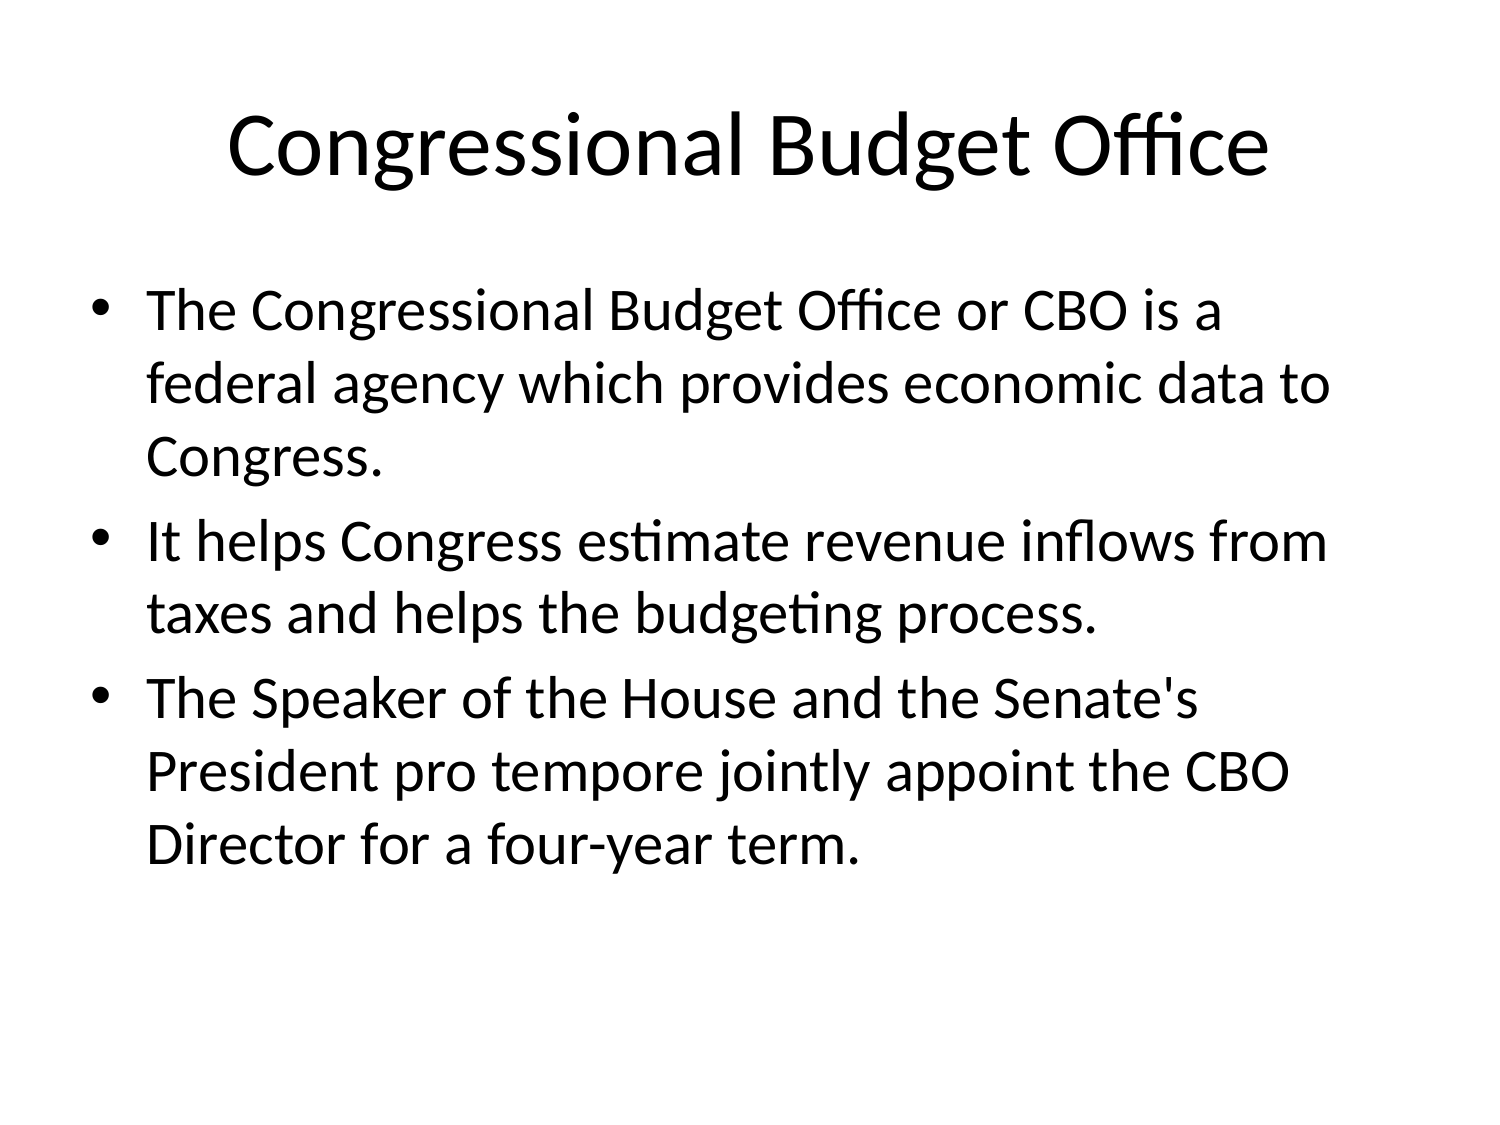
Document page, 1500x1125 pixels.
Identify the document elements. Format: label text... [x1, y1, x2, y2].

list The Congressional Budget Office or CBO is a federal agency which provides economic data to Congress. It helps Congress estimate revenue inflows from taxes and helps the budgeting process. The Speaker of the House and the Senate's President pro tempore jointly appoint the CBO Director for a four-year term. [75, 262, 1425, 1005]
title Congressional Budget Office [75, 45, 1425, 233]
